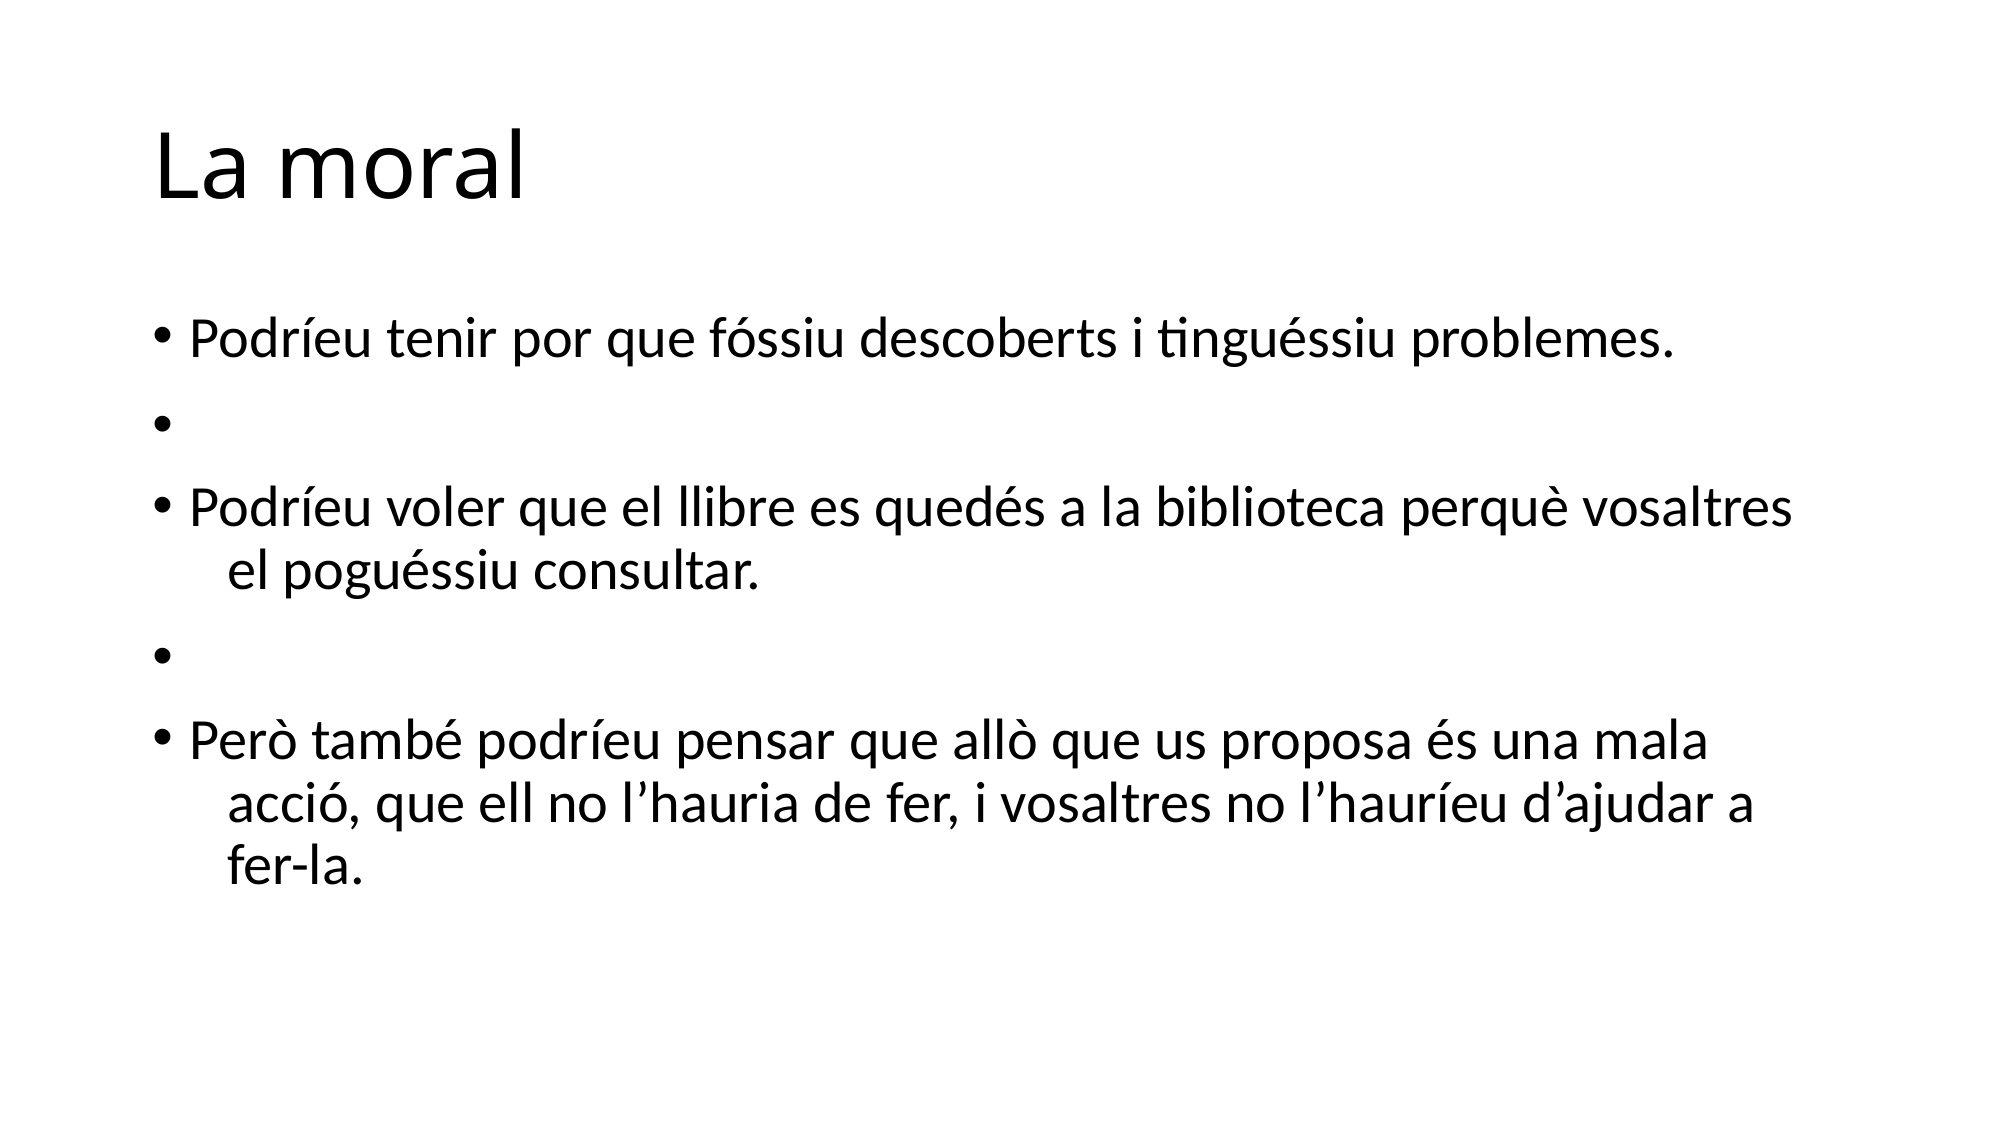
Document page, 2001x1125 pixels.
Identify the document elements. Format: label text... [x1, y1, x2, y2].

title La moral [137, 59, 1863, 278]
list Podríeu tenir por que fóssiu descoberts i tinguéssiu problemes. Podríeu voler que el llibre es quedés a la biblioteca perquè vosaltres el poguéssiu consultar. Però també podríeu pensar que allò que us proposa és una mala acció, que ell no l’hauria de fer, i vosaltres no l’hauríeu d’ajudar a fer-la. [137, 299, 1863, 1014]
